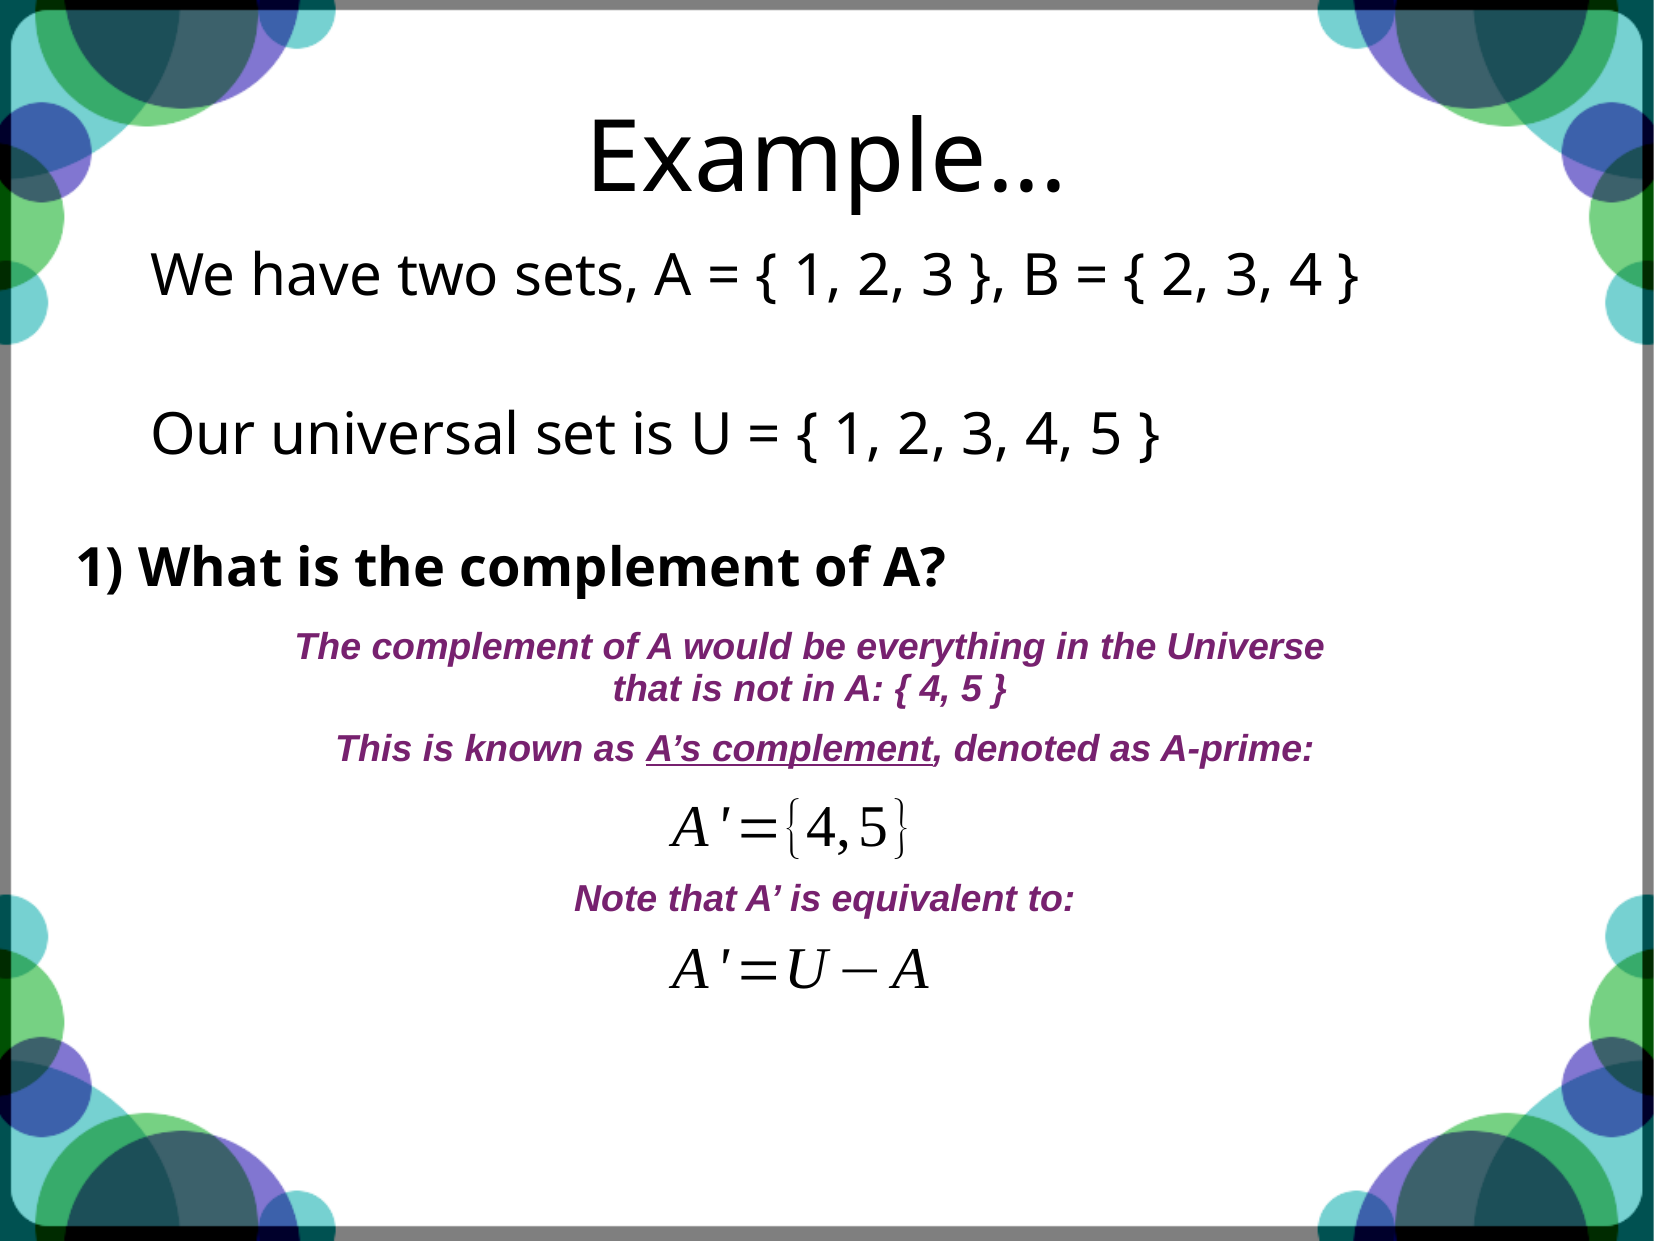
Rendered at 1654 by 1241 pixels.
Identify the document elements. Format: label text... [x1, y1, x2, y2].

chart [649, 795, 931, 864]
text_box This is known as A’s complement, denoted as A-prime: [270, 720, 1381, 777]
text_box We have two sets, A = { 1, 2, 3 }, B = { 2, 3, 4 } Our universal set is U = { 1, 2, 3, 4, 5 } [150, 210, 1531, 469]
picture [0, 0, 1654, 1241]
text_box The complement of A would be everything in the Universe that is not in A: { 4, 5 } [255, 618, 1366, 717]
text_box What is the complement of A? [75, 469, 1606, 661]
text_box Note that A’ is equivalent to: [270, 870, 1381, 927]
title Example... [82, 49, 1571, 257]
chart [649, 936, 945, 1003]
